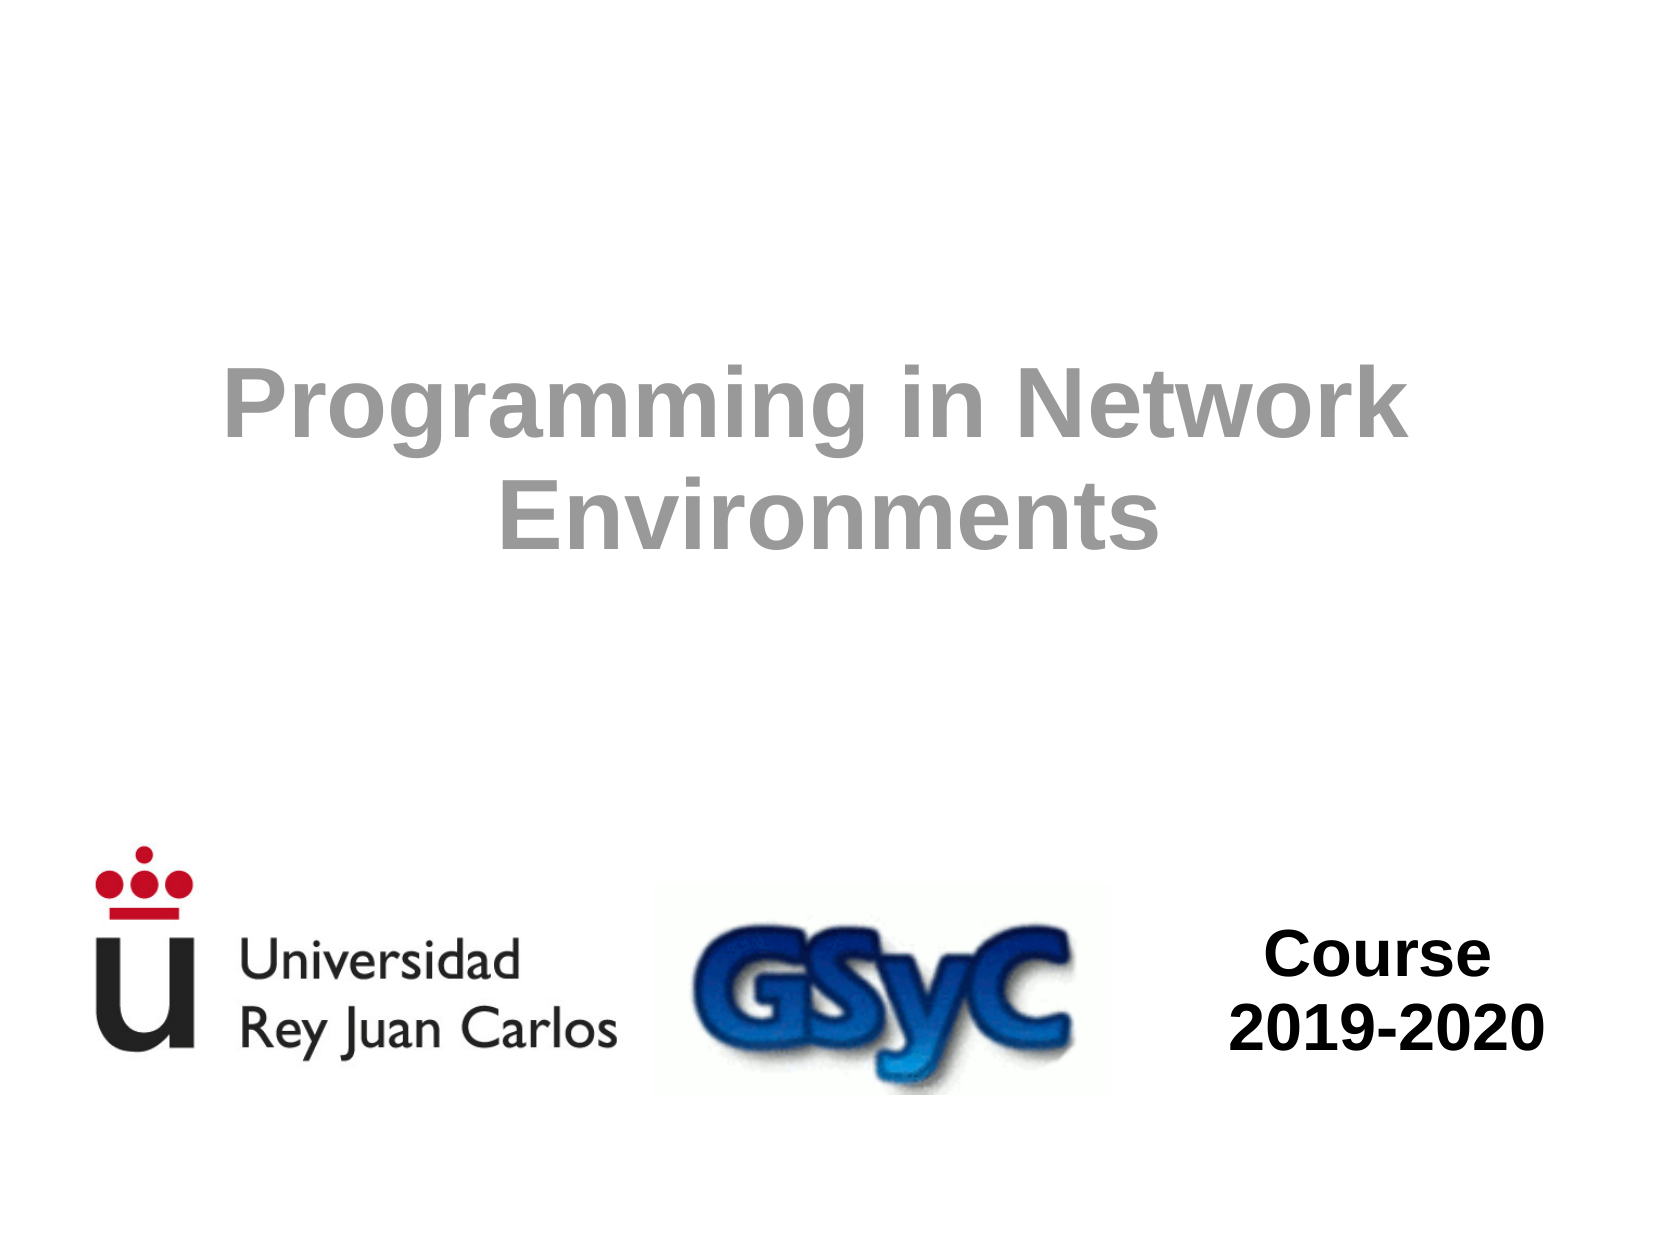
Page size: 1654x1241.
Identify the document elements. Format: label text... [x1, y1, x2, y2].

picture [61, 824, 646, 1081]
title Programming in Network Environments [144, 333, 1516, 586]
title Course 2019-2020 [1185, 915, 1591, 1066]
picture [653, 884, 1111, 1096]
